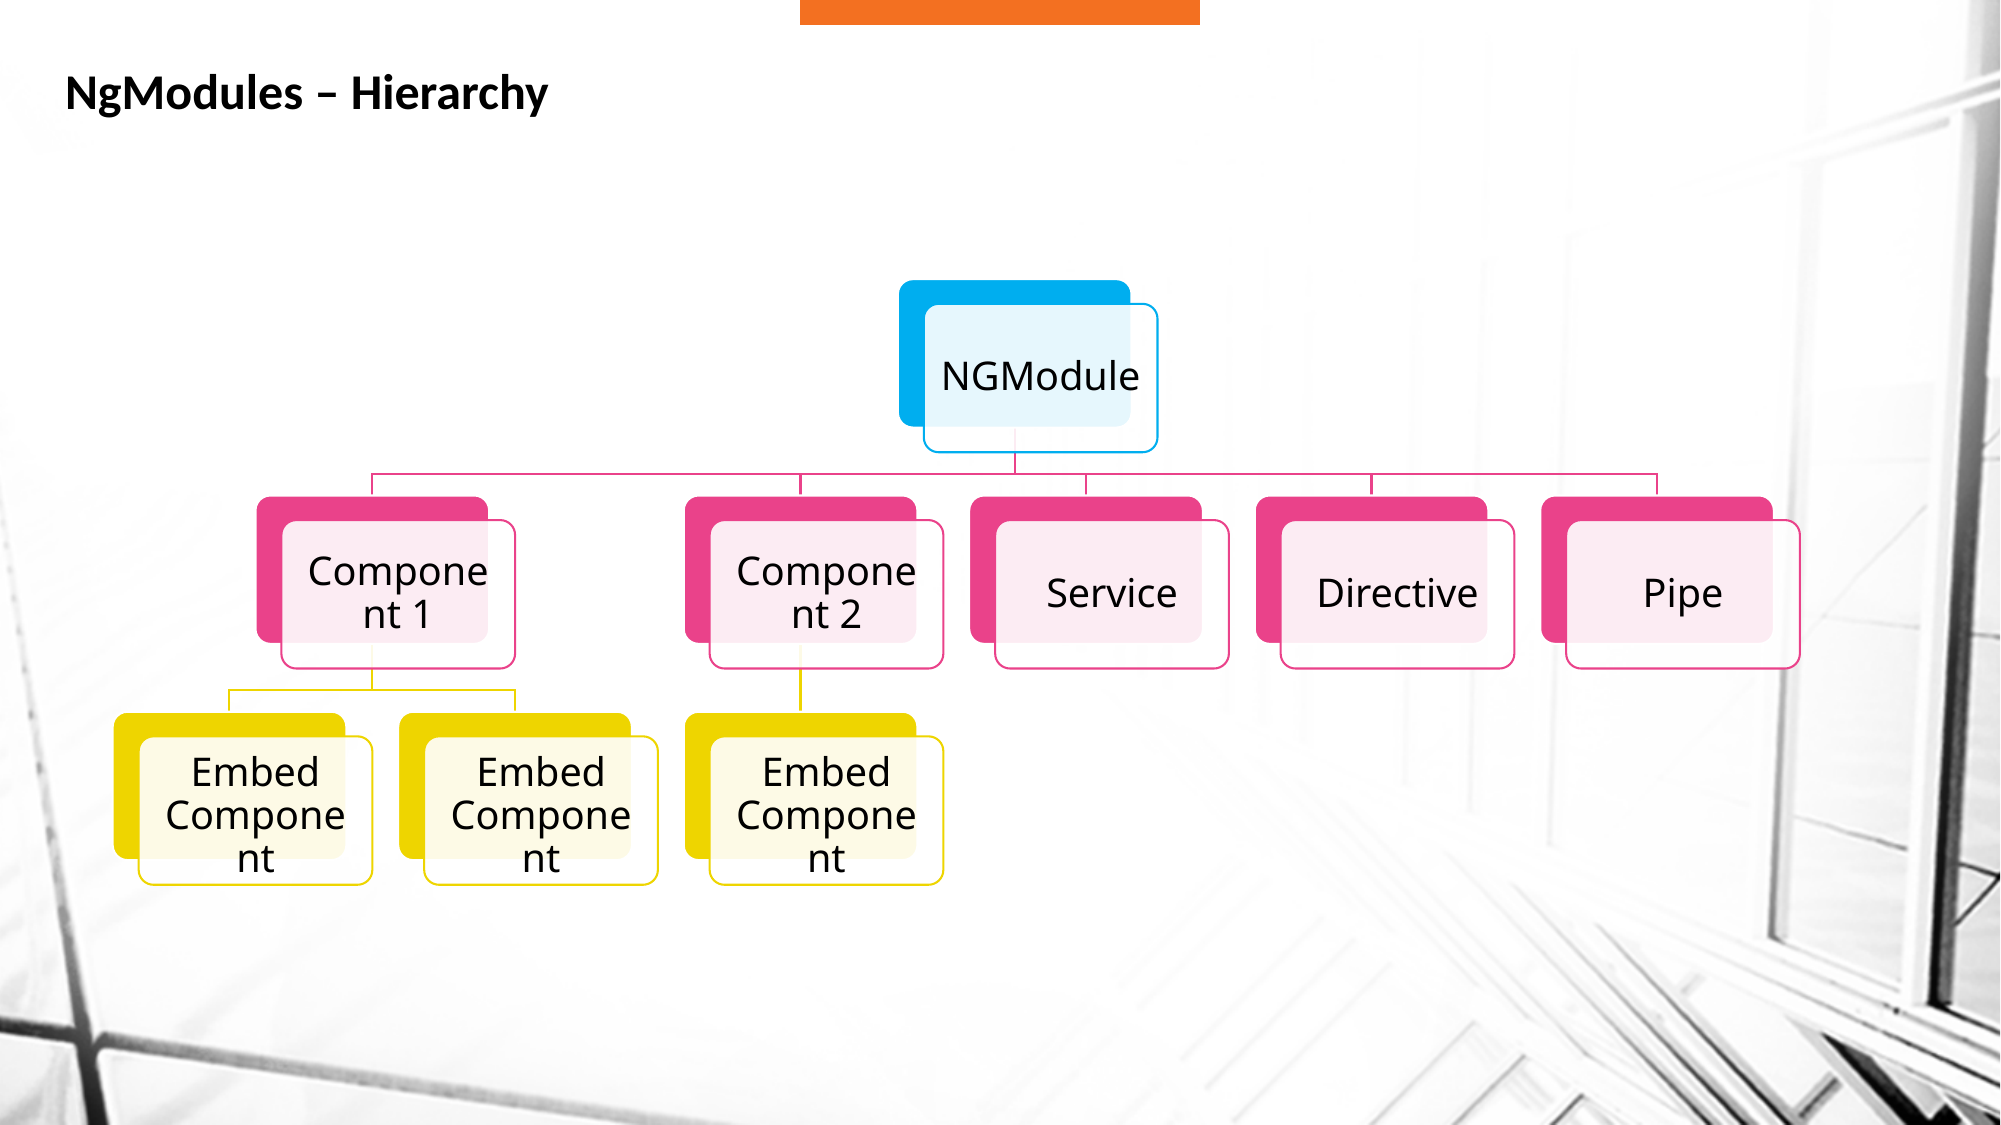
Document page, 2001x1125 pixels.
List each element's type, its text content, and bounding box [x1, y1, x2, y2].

text_box [897, 279, 1132, 428]
text_box Embed Component [424, 736, 658, 885]
text_box Component 1 [281, 520, 516, 669]
text_box [1540, 495, 1774, 644]
text_box [255, 495, 490, 644]
text_box Embed Component [138, 736, 373, 885]
text_box [398, 711, 632, 861]
text_box [112, 711, 347, 861]
text_box [969, 495, 1203, 644]
text_box Component 2 [709, 520, 944, 669]
text_box [683, 495, 918, 644]
text_box Embed Component [709, 736, 944, 885]
text_box Service [995, 520, 1229, 669]
text_box [683, 711, 918, 861]
text_box NGModule [923, 303, 1158, 453]
text_box Directive [1280, 520, 1515, 669]
text_box Pipe [1566, 520, 1800, 669]
text_box [1254, 495, 1489, 644]
title NgModules – Hierarchy [50, 63, 1951, 150]
